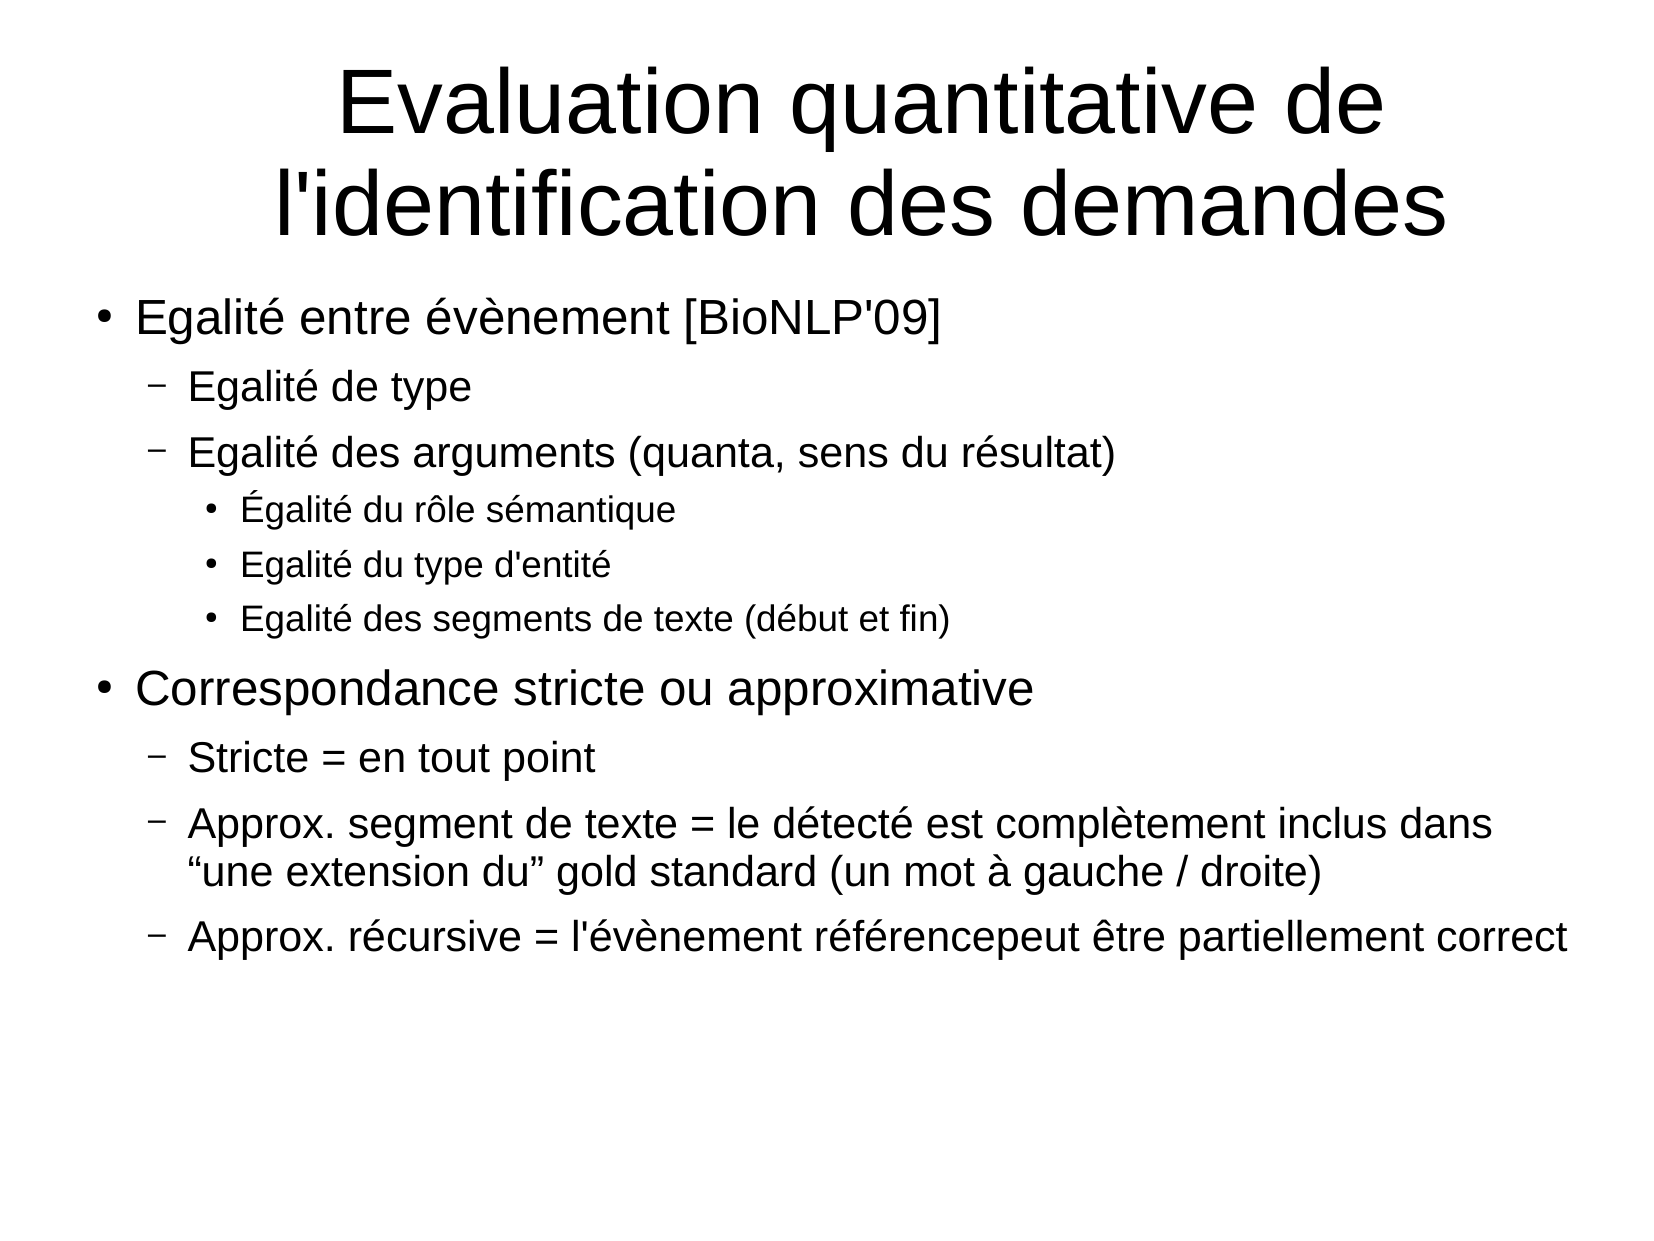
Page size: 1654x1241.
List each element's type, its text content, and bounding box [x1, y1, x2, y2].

list Egalité entre évènement [BioNLP'09] Egalité de type Egalité des arguments (quanta, sens du résultat) Égalité du rôle sémantique Egalité du type d'entité Egalité des segments de texte (début et fin) Correspondance stricte ou approximative Stricte = en tout point Approx. segment de texte = le détecté est complètement inclus dans “une extension du” gold standard (un mot à gauche / droite) Approx. récursive = l'évènement référencepeut être partiellement correct [82, 290, 1571, 1010]
title Evaluation quantitative de l'identification des demandes [82, 49, 1571, 257]
